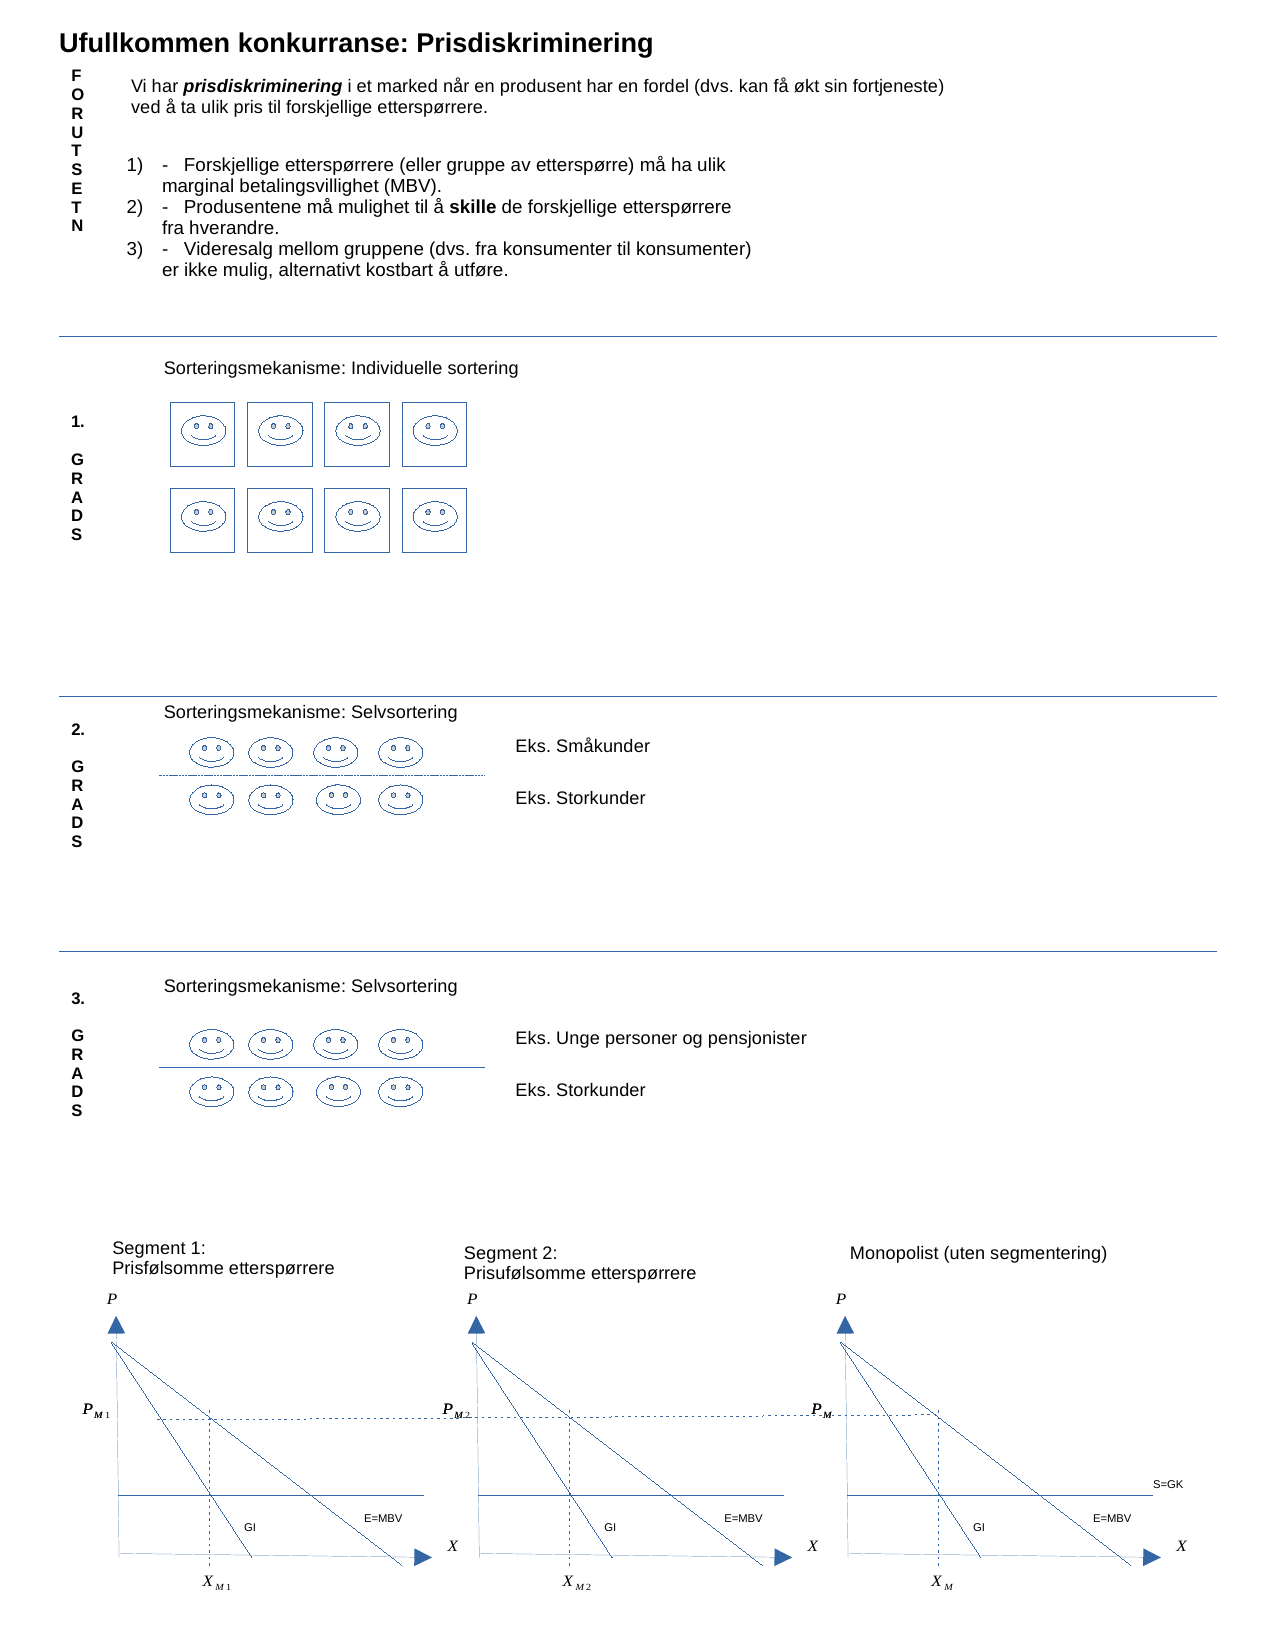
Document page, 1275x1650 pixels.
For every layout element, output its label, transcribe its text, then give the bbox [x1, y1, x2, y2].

chart [557, 1572, 596, 1593]
text_box S=GK [1138, 1470, 1263, 1533]
text_box Sorteringsmekanisme: Selvsortering [149, 694, 474, 737]
text_box [76, 1336, 120, 1439]
chart [77, 1400, 114, 1421]
chart [806, 1400, 837, 1421]
text_box Segment 2: Prisufølsomme etterspørrere [449, 1235, 726, 1299]
chart [101, 1290, 122, 1309]
text_box [189, 784, 234, 815]
text_box [324, 488, 390, 553]
text_box [189, 1029, 234, 1060]
text_box [247, 488, 313, 553]
chart [197, 1572, 236, 1593]
text_box [313, 1029, 358, 1060]
text_box Eks. Storkunder [500, 780, 674, 823]
text_box [378, 784, 423, 815]
text_box GI [958, 1513, 1083, 1576]
text_box [378, 737, 423, 768]
text_box [378, 1076, 423, 1107]
chart [437, 1400, 474, 1421]
text_box [324, 402, 390, 467]
text_box E=MBV [349, 1505, 474, 1567]
text_box Eks. Storkunder [500, 1072, 674, 1115]
text_box 1. G R A D S [56, 405, 120, 646]
text_box [189, 1076, 234, 1107]
text_box [248, 1029, 293, 1060]
text_box [170, 402, 235, 467]
text_box F O R U T S E T N [56, 97, 119, 354]
text_box [378, 1029, 423, 1060]
text_box [316, 1076, 361, 1107]
text_box 2. G R A D S [56, 712, 120, 953]
text_box [248, 737, 293, 768]
text_box Monopolist (uten segmentering) [835, 1235, 1136, 1278]
chart [926, 1572, 958, 1593]
text_box [436, 1336, 480, 1439]
text_box E=MBV [709, 1505, 834, 1567]
text_box [248, 1076, 294, 1107]
text_box [402, 488, 467, 553]
text_box 3. G R A D S [56, 981, 120, 1222]
text_box [247, 402, 313, 467]
text_box [170, 488, 235, 553]
chart [830, 1290, 851, 1309]
text_box GI [229, 1513, 354, 1576]
text_box GI [589, 1513, 714, 1576]
text_box - Forskjellige etterspørrere (eller gruppe av etterspørre) må ha ulik marginal betalingsvillighet (MBV). - Produsentene må mulighet til å skille de forskjellige etterspørrere fra hverandre. - Videresalg mellom gruppene (dvs. fra konsumenter til konsumenter) er ikke mulig, alternativt kostbart å utføre. [119, 147, 769, 311]
text_box Vi har prisdiskriminering i et marked når en produsent har en fordel (dvs. kan få økt sin fortjeneste) ved å ta ulik pris til forskjellige etterspørrere. [116, 69, 978, 132]
text_box [402, 402, 467, 467]
text_box [248, 784, 294, 815]
text_box E=MBV [1078, 1505, 1203, 1567]
text_box Sorteringsmekanisme: Selvsortering [149, 968, 474, 1011]
text_box [805, 1336, 849, 1439]
text_box Sorteringsmekanisme: Individuelle sortering [149, 350, 535, 393]
text_box Eks. Unge personer og pensjonister [500, 1020, 834, 1063]
text_box Eks. Småkunder [500, 728, 678, 771]
text_box [316, 784, 361, 815]
text_box Segment 1: Prisfølsomme etterspørrere [97, 1230, 364, 1293]
text_box Ufullkommen konkurranse: Prisdiskriminering [44, 21, 889, 97]
chart [461, 1290, 482, 1309]
text_box [313, 737, 358, 768]
text_box [189, 737, 234, 768]
